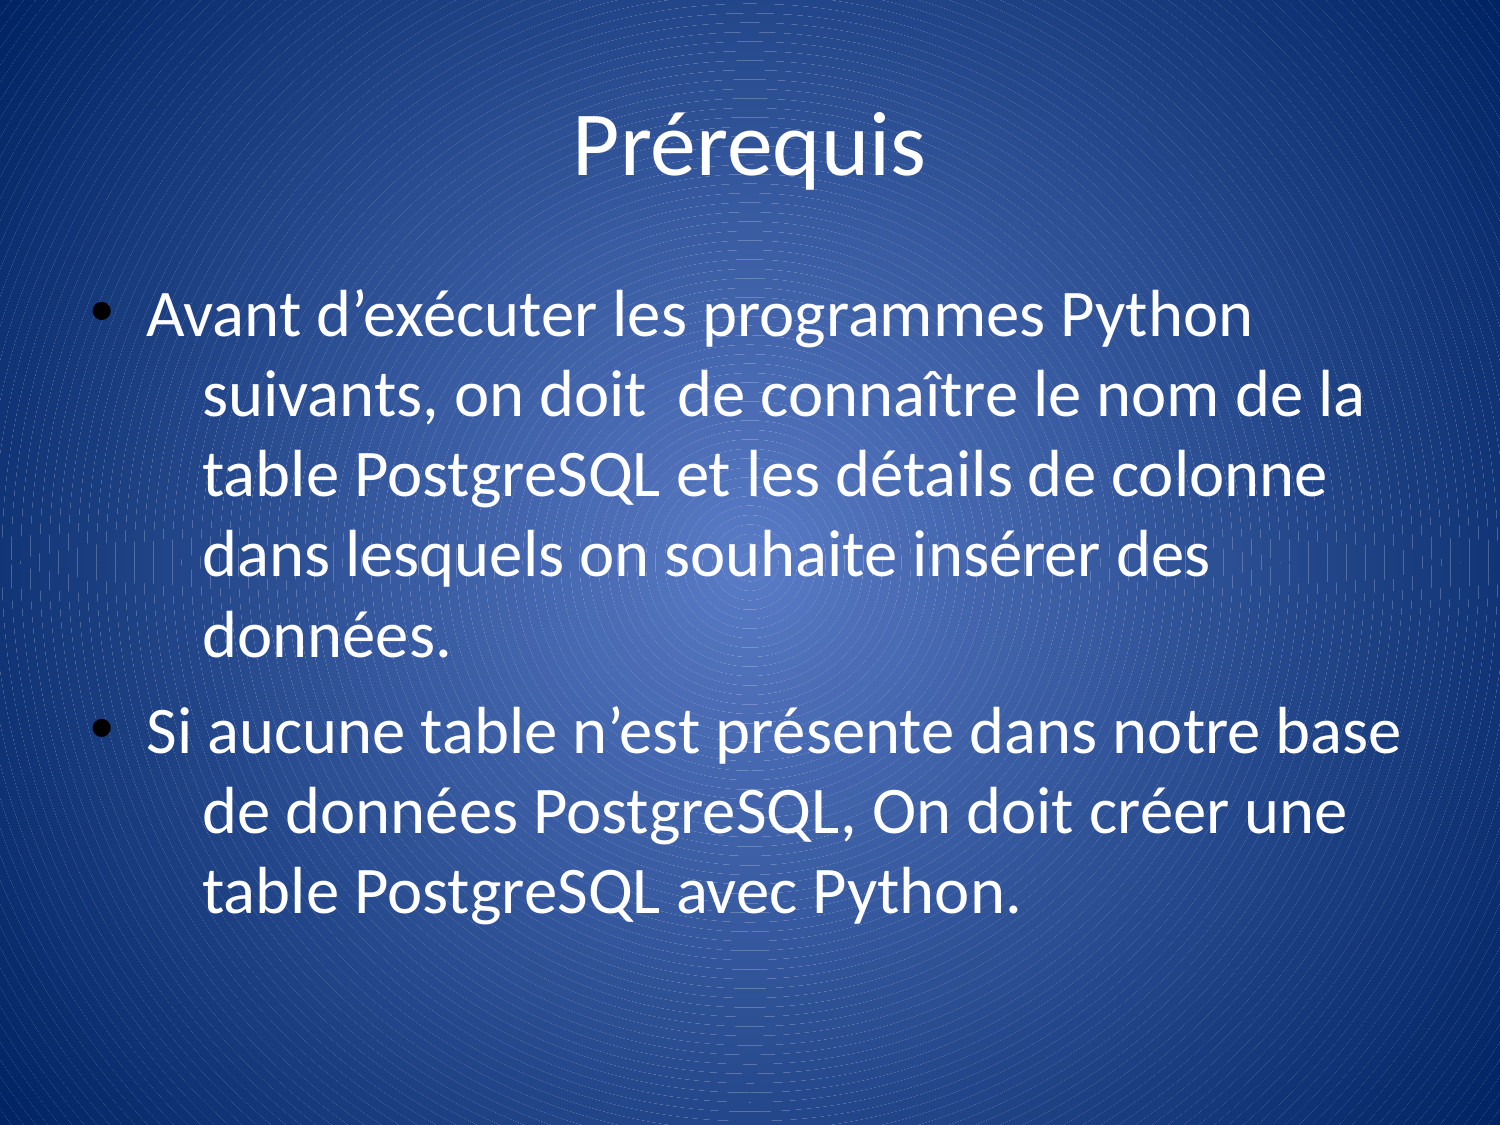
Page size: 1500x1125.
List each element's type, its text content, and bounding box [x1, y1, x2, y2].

list Avant d’exécuter les programmes Python suivants, on doit de connaître le nom de la table PostgreSQL et les détails de colonne dans lesquels on souhaite insérer des données. Si aucune table n’est présente dans notre base de données PostgreSQL, On doit créer une table PostgreSQL avec Python. [75, 262, 1426, 1005]
title Prérequis [75, 45, 1426, 233]
